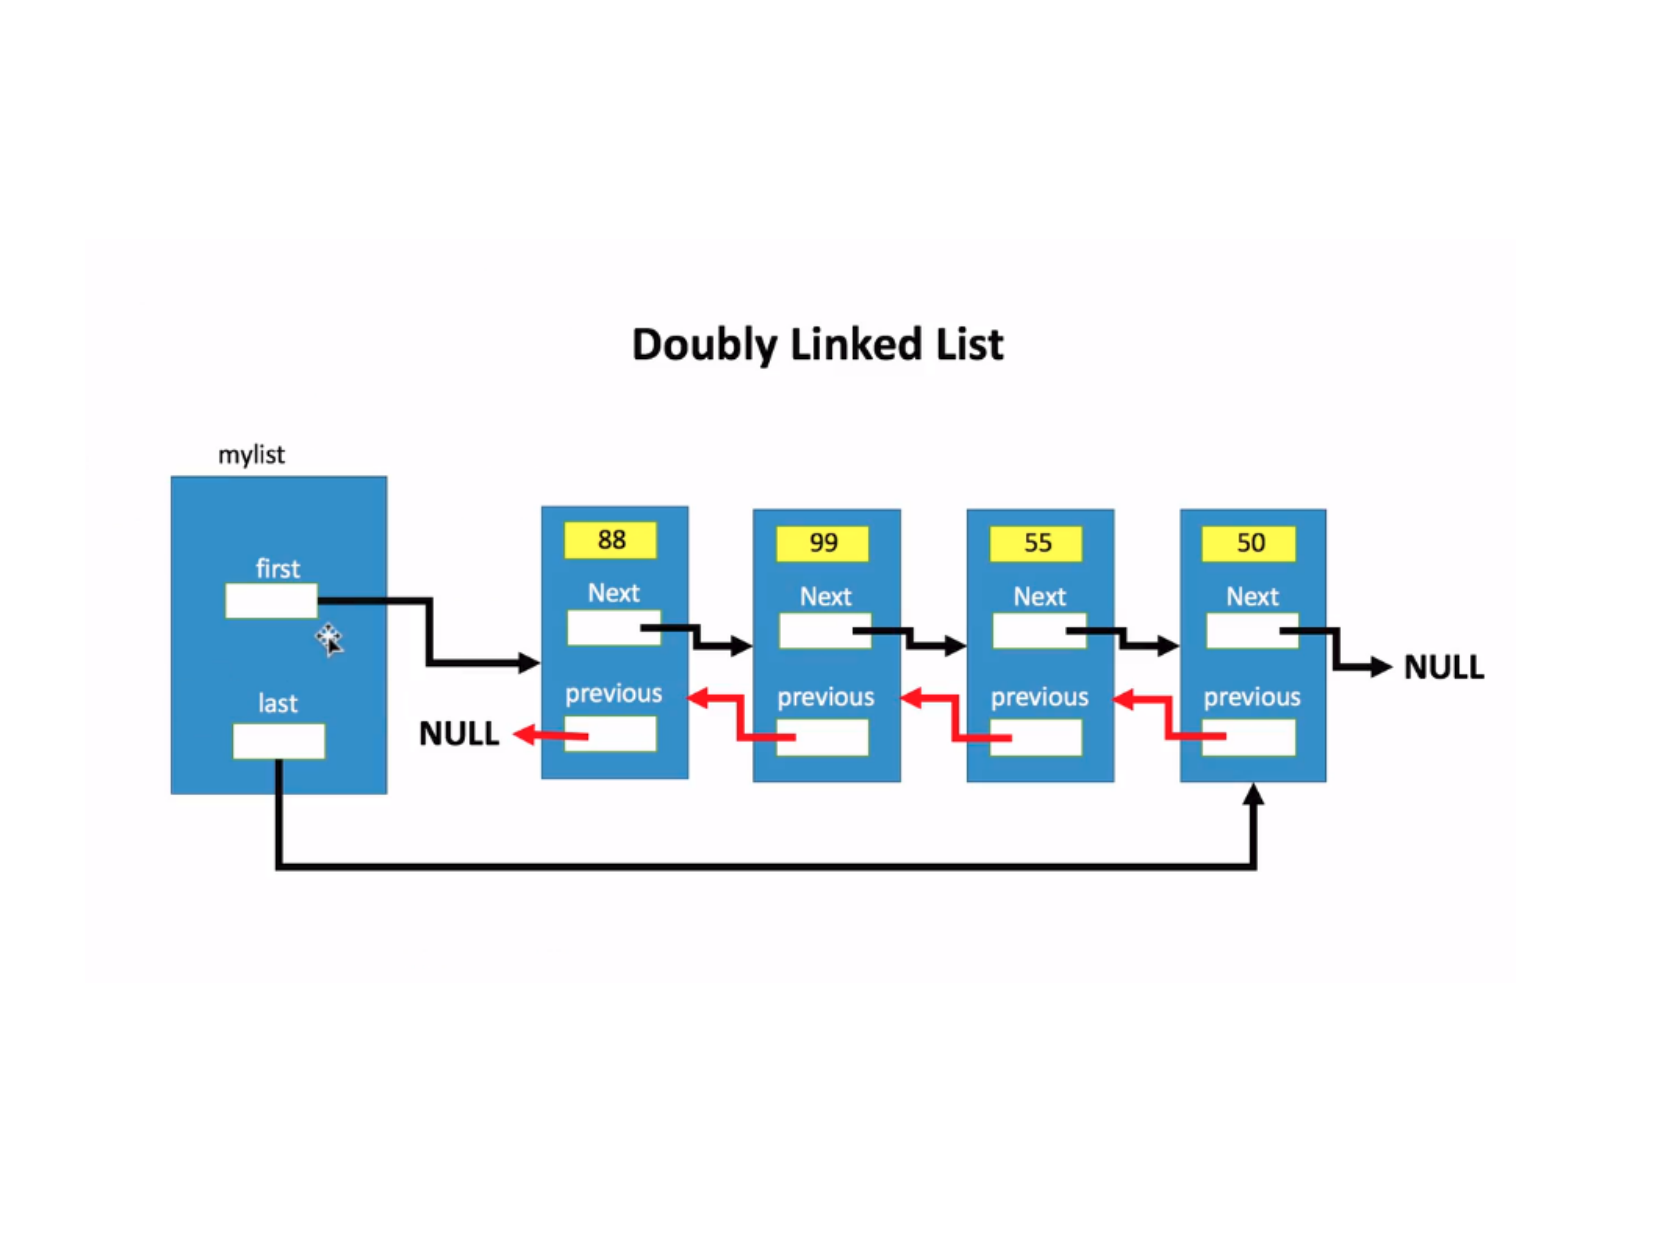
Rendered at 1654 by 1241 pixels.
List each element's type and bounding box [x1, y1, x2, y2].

picture [85, 240, 1516, 983]
